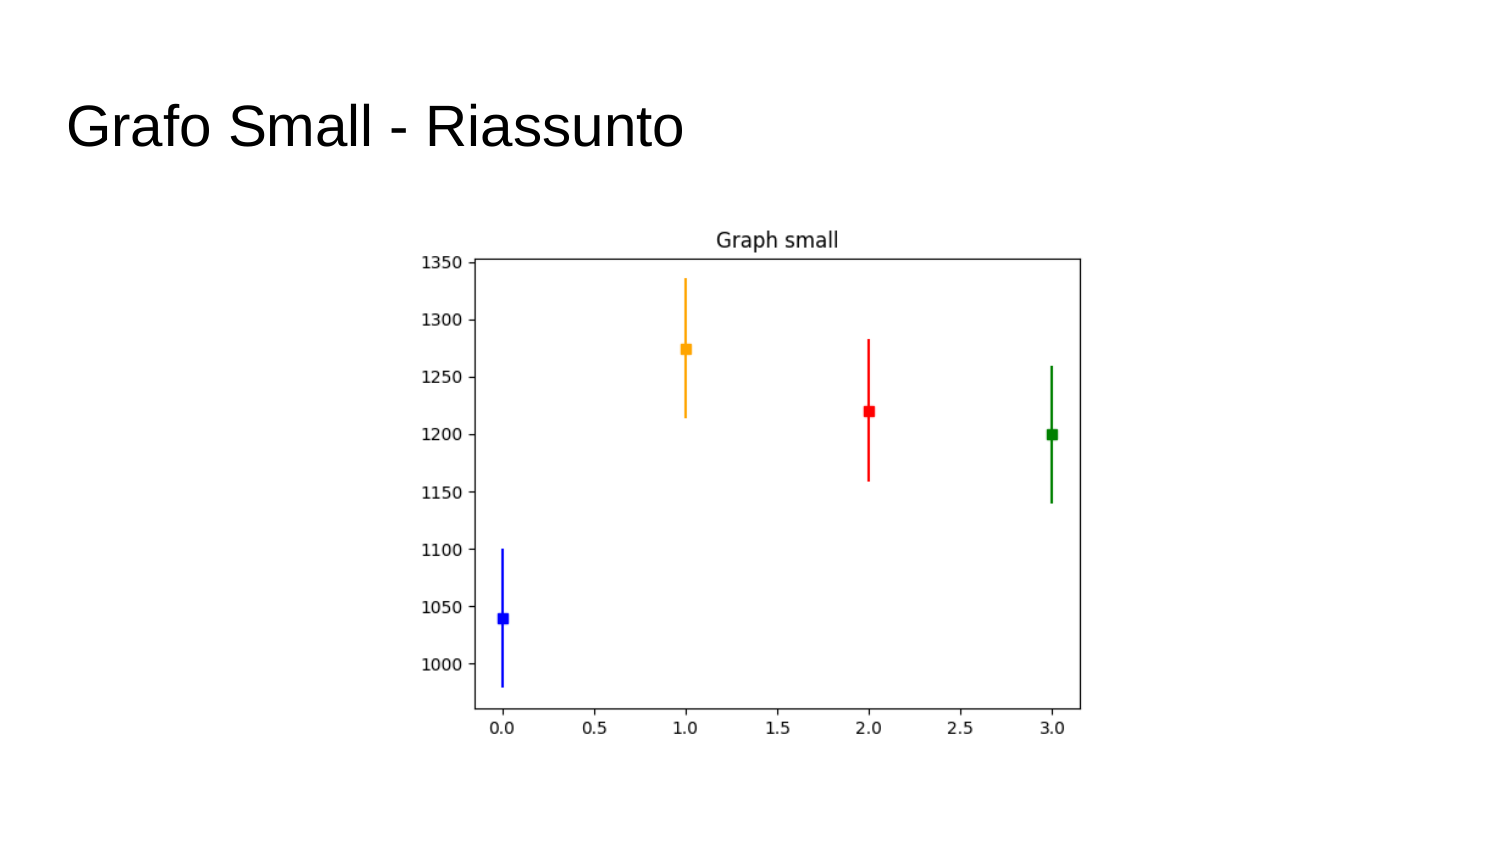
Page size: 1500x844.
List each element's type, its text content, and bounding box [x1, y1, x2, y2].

picture [377, 188, 1158, 774]
title Grafo Small - Riassunto [51, 72, 1449, 167]
